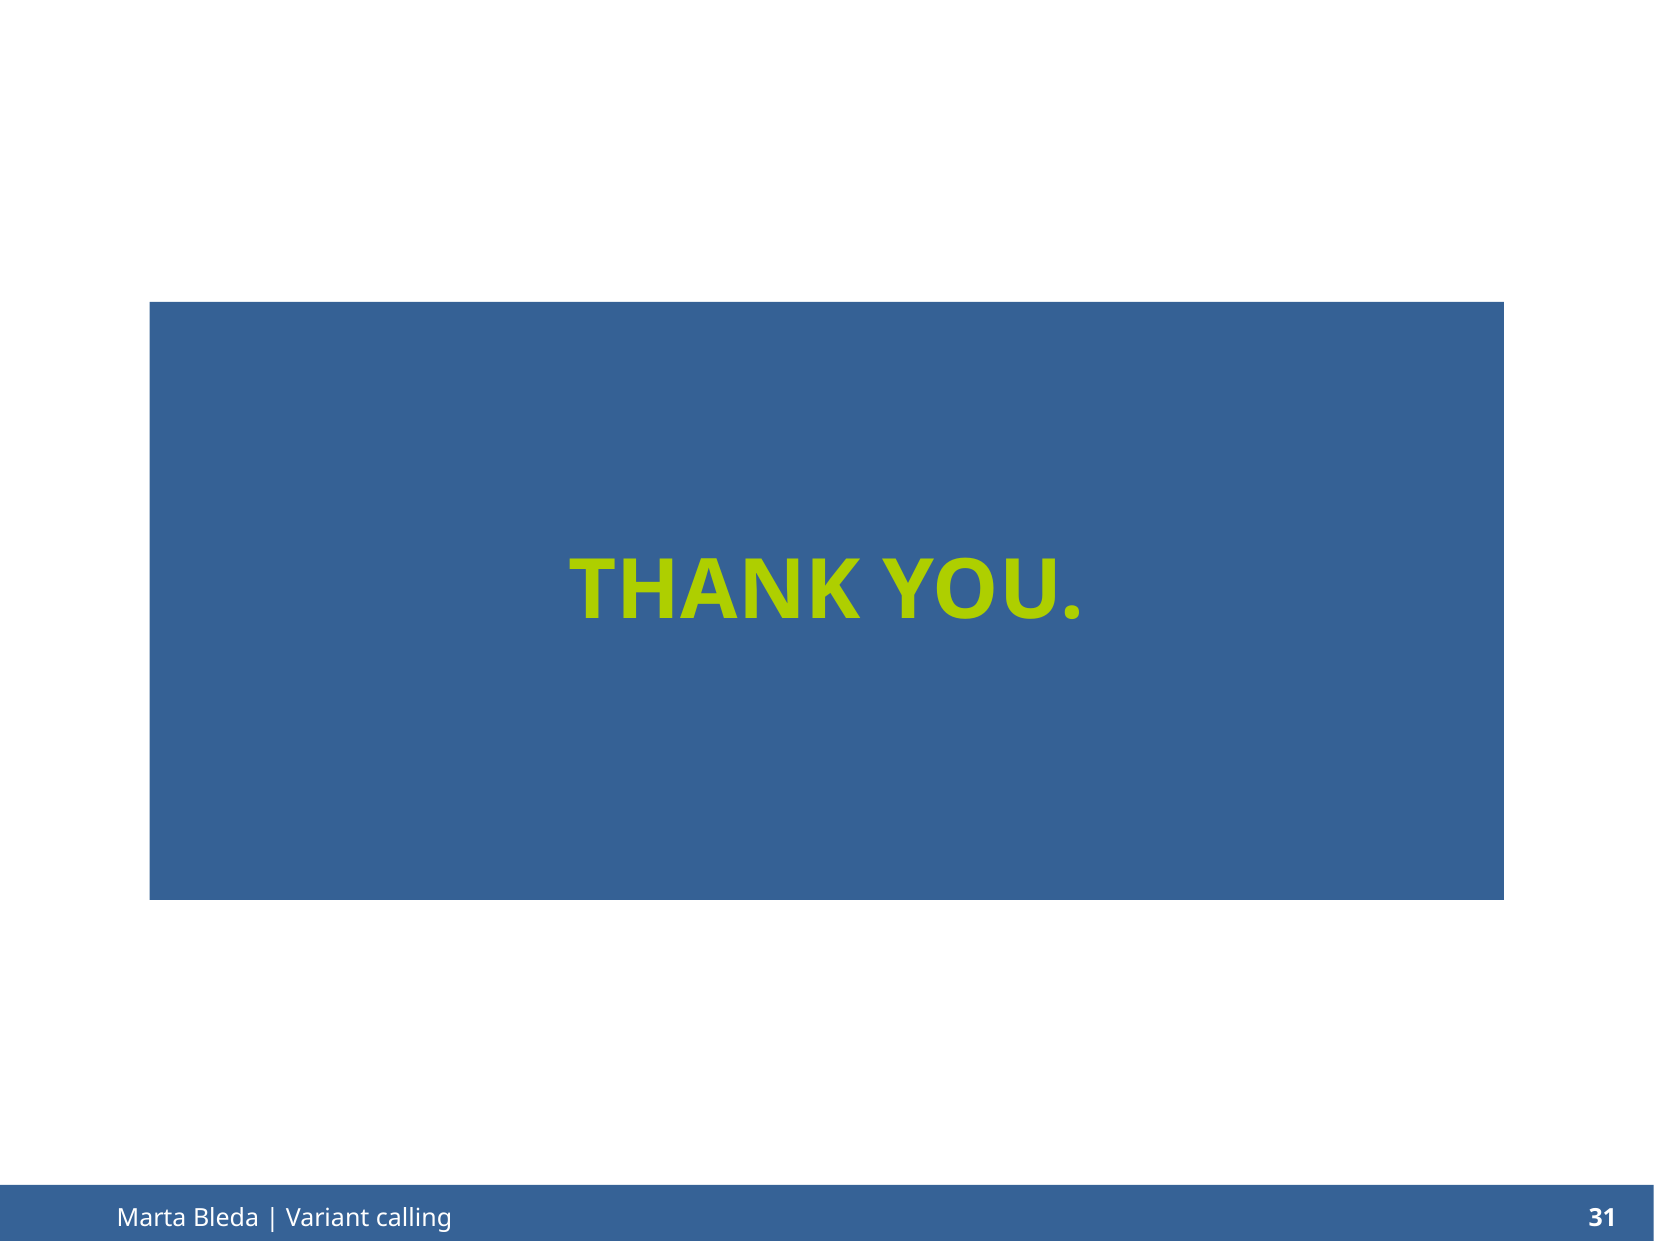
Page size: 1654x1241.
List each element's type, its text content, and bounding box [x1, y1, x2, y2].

title THANK YOU. [219, 482, 1435, 690]
